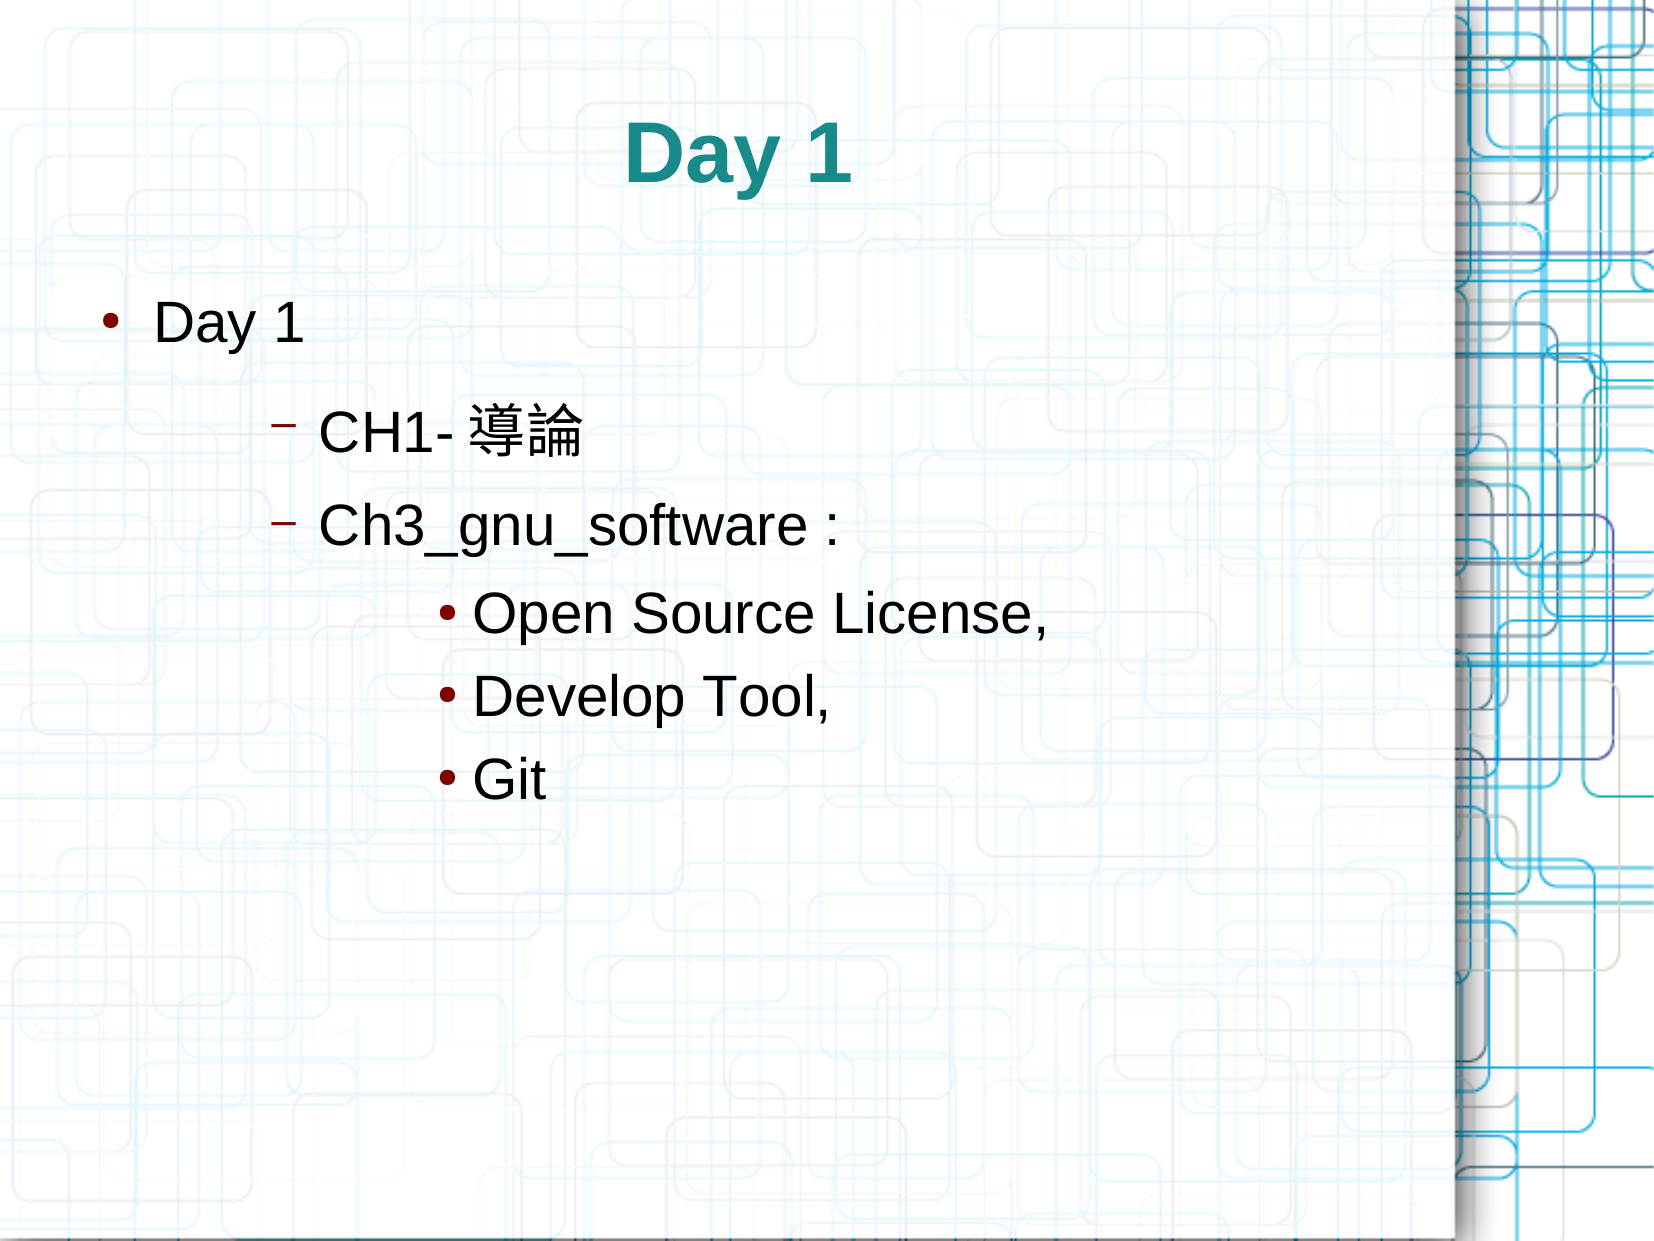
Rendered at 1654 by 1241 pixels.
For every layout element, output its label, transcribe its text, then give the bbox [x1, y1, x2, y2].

picture [0, 0, 1654, 1241]
list Day 1 CH1-導論 Ch3_gnu_software : Open Source License, Develop Tool, Git [82, 290, 1418, 1010]
title Day 1 [59, 49, 1418, 257]
